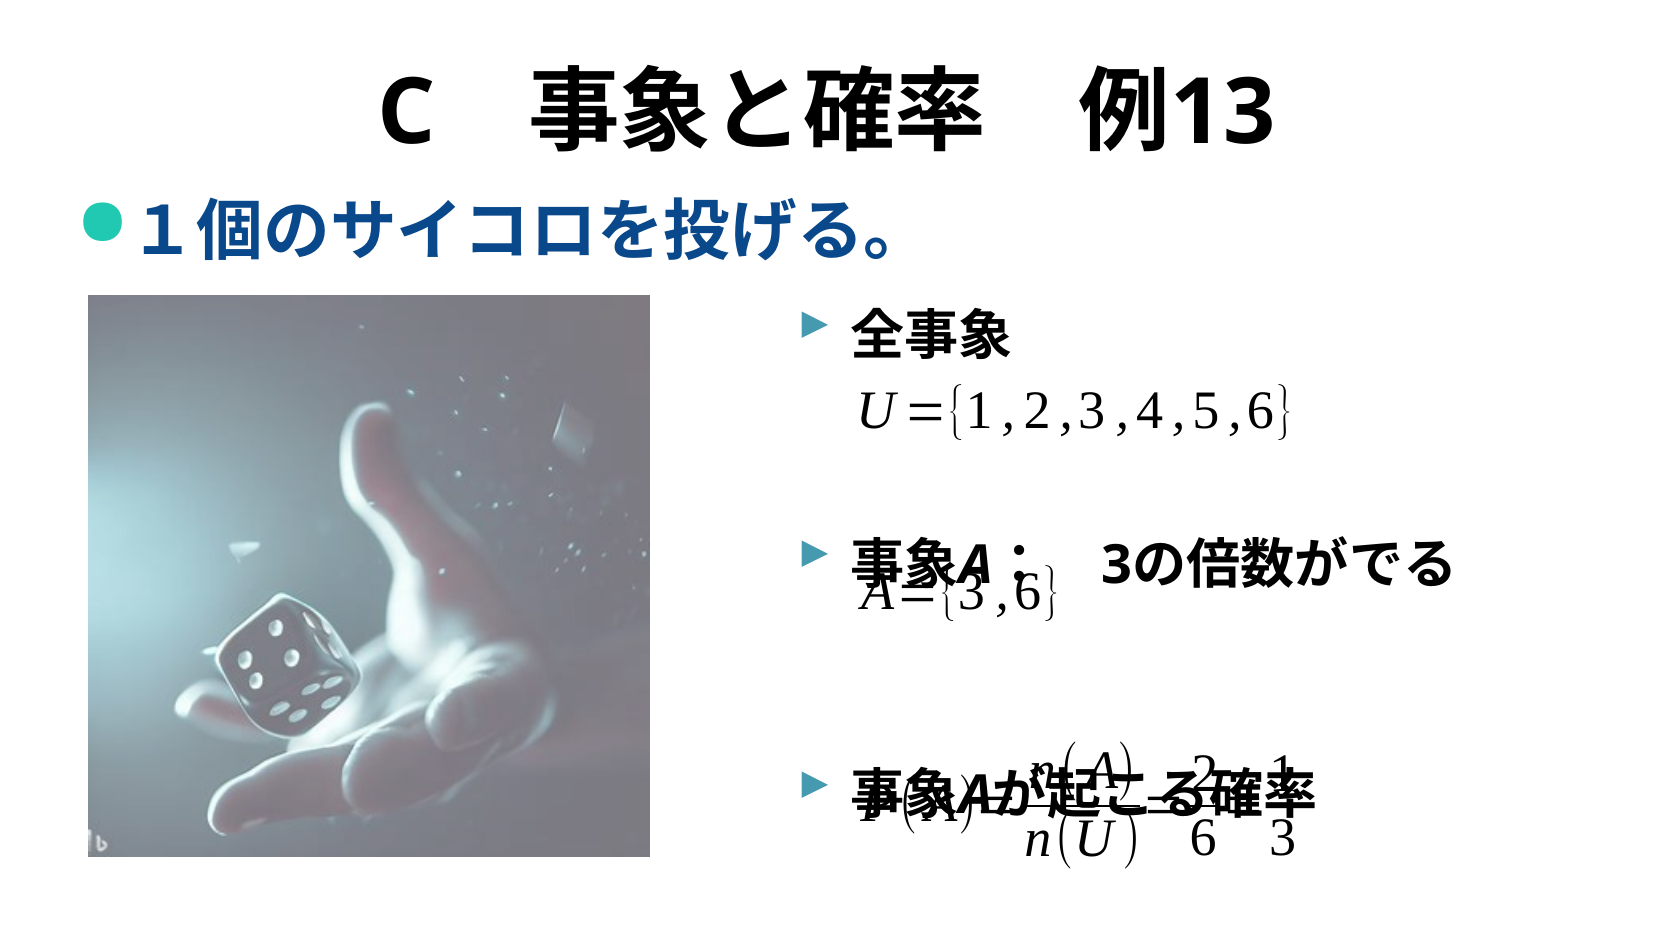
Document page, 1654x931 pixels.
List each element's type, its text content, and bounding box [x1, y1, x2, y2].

title C 事象と確率 例13 [29, 29, 1625, 178]
chart [856, 561, 1065, 624]
list １個のサイコロを投げる。 [59, 177, 1654, 296]
picture [88, 296, 650, 857]
chart [855, 738, 1300, 873]
list 全事象 事象A： 3の倍数がでる 事象Aが起こる確率 [708, 296, 1654, 931]
chart [856, 379, 1298, 443]
